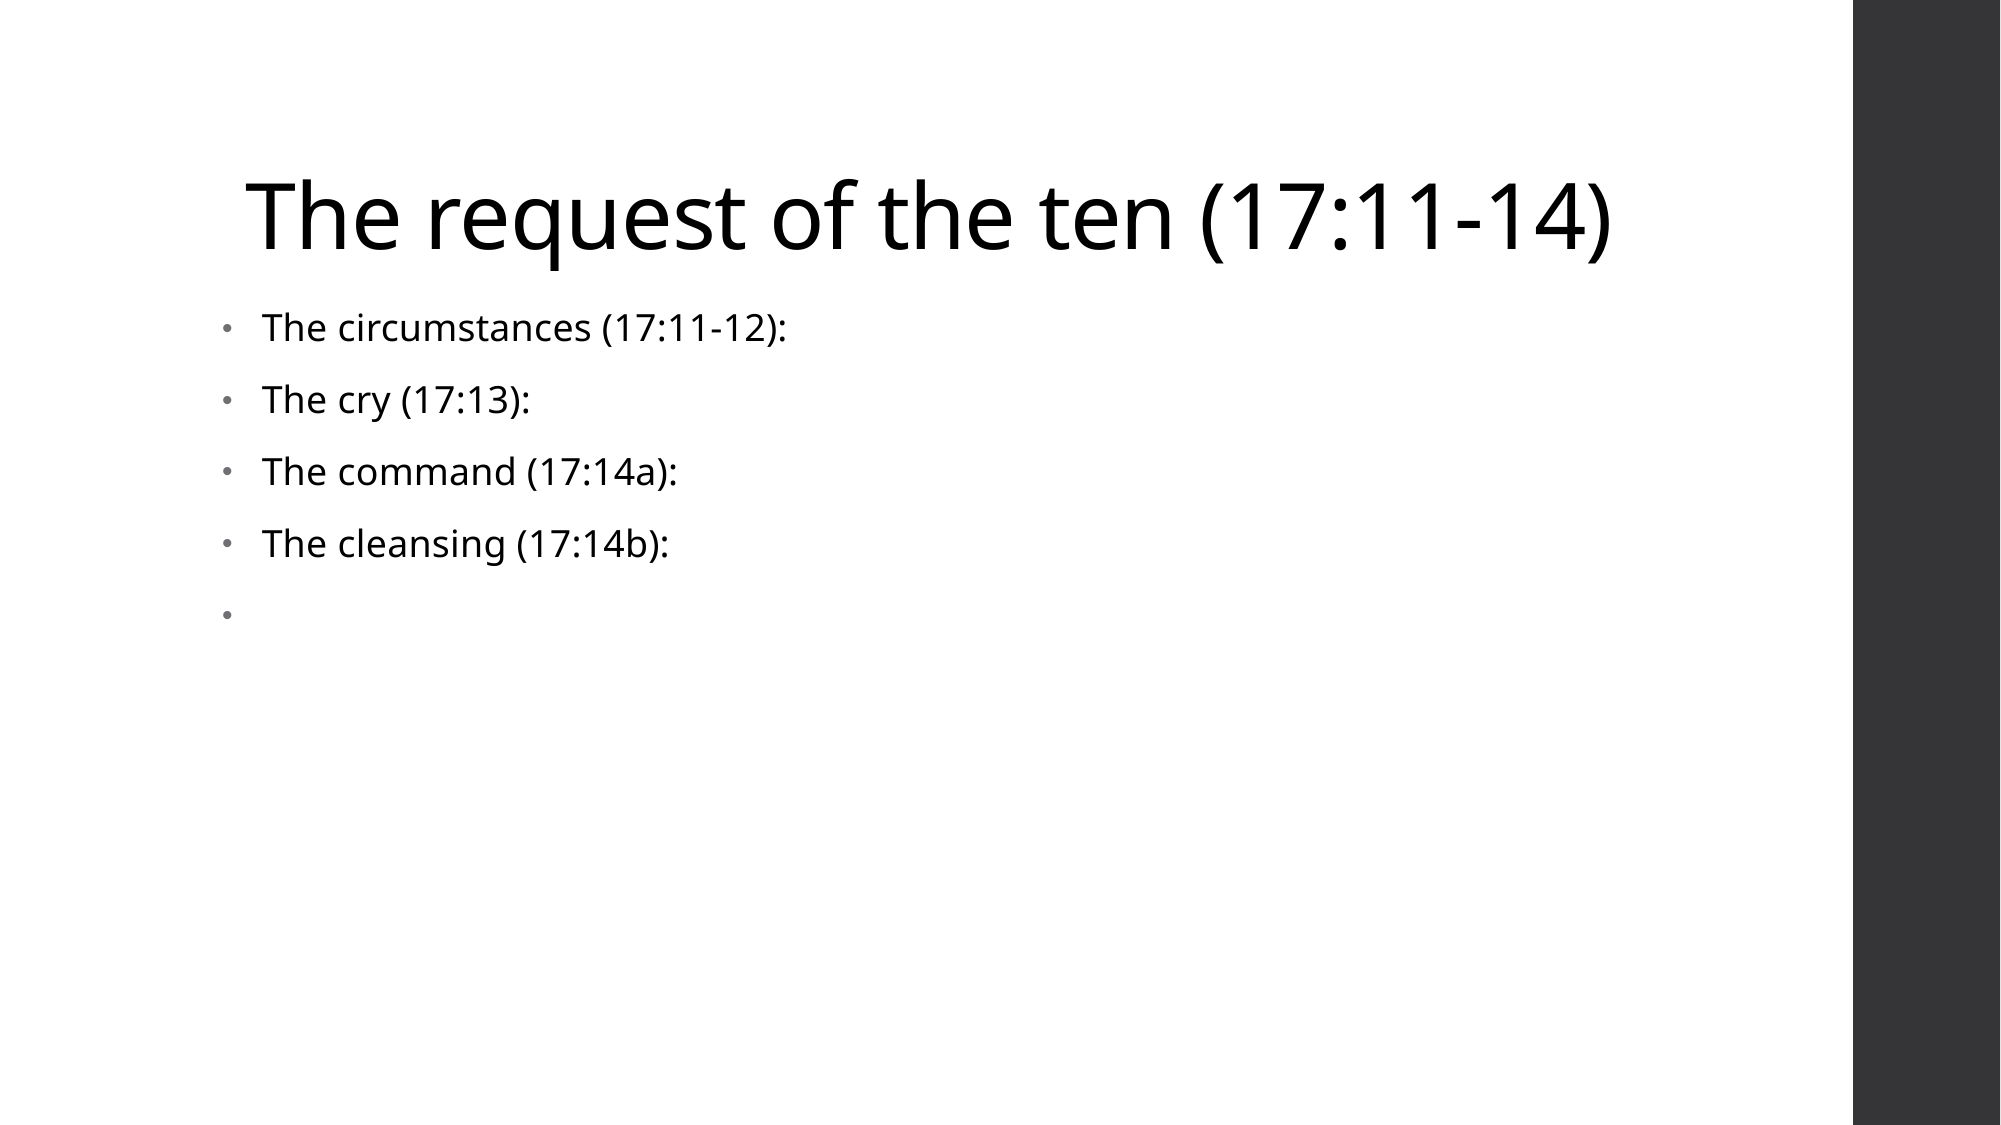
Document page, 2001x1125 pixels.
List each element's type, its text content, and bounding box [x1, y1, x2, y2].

title The request of the ten (17:11-14) [206, 60, 1797, 278]
list The circumstances (17:11-12): The cry (17:13): The command (17:14a): The cleansing (17:14b): [206, 299, 1617, 1014]
